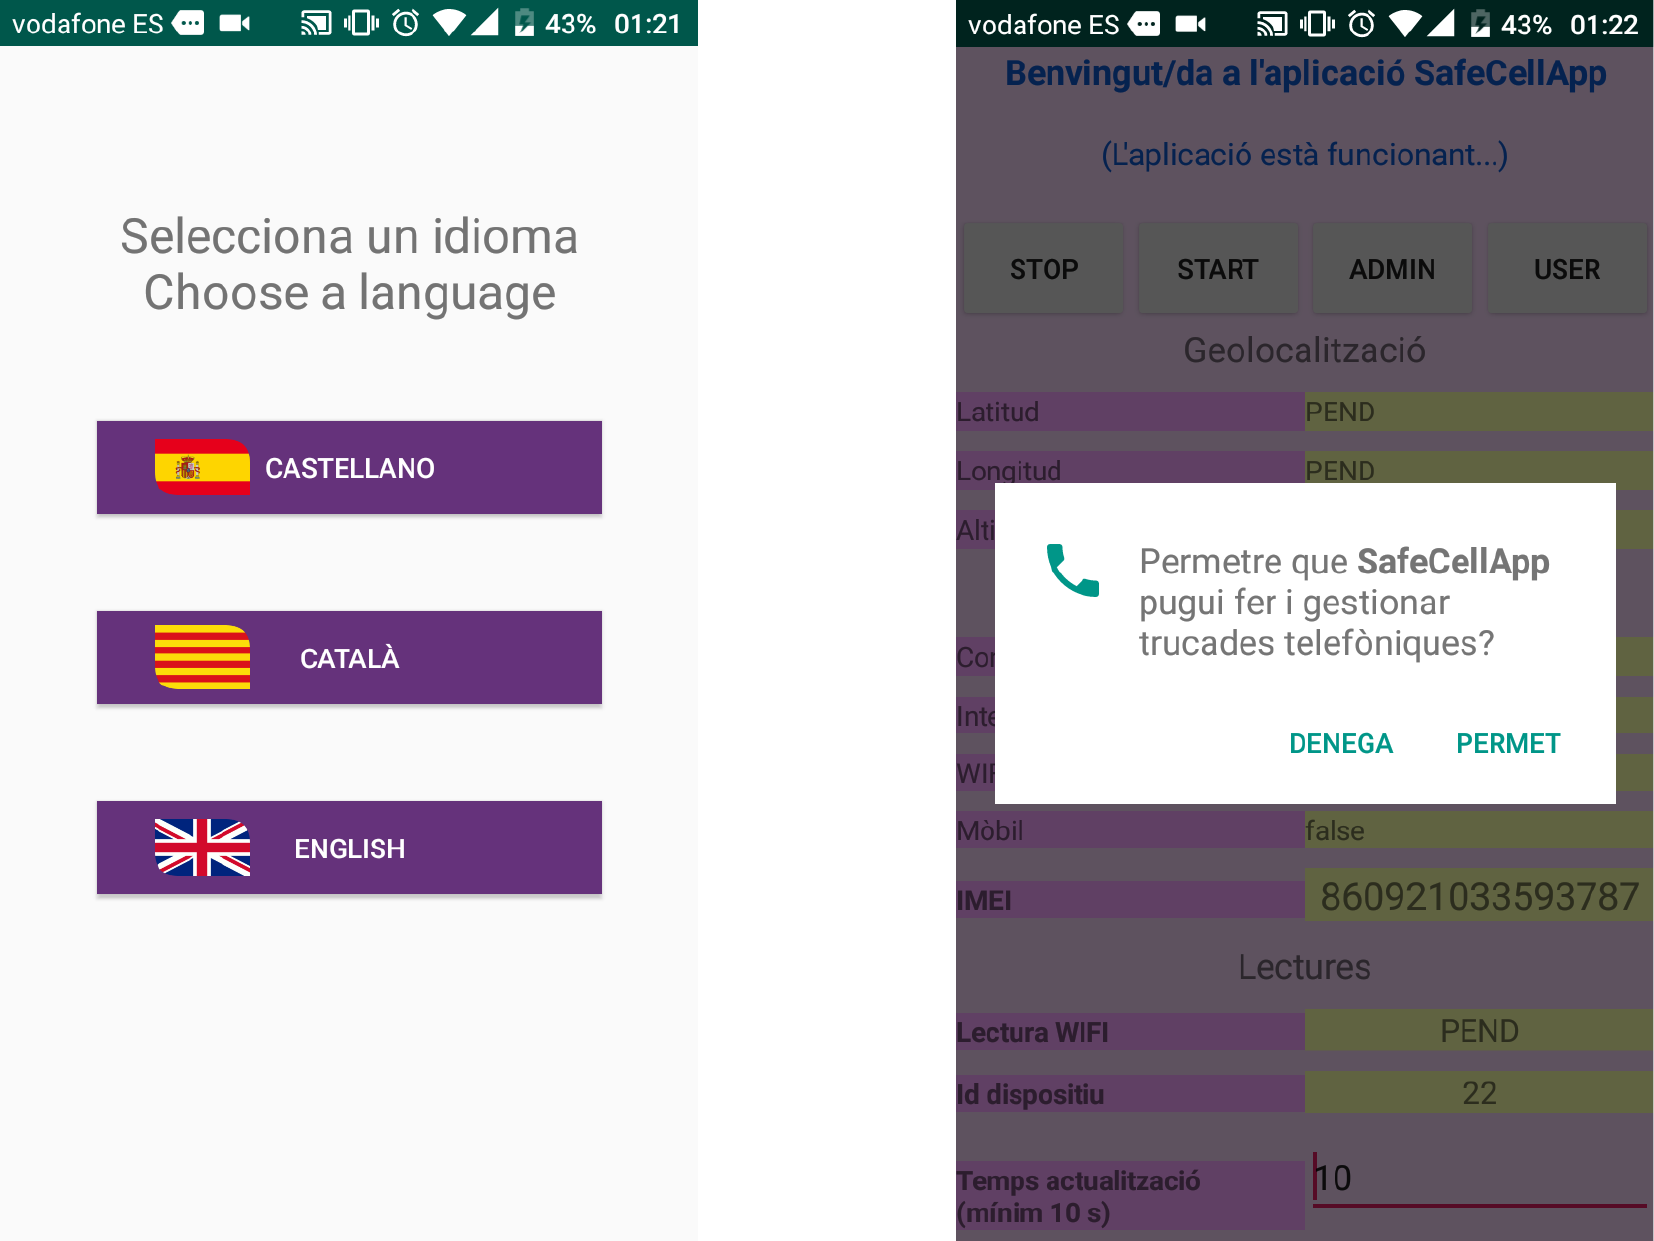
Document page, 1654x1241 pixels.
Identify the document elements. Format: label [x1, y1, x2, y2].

picture [956, 0, 1654, 1241]
picture [0, 0, 698, 1241]
